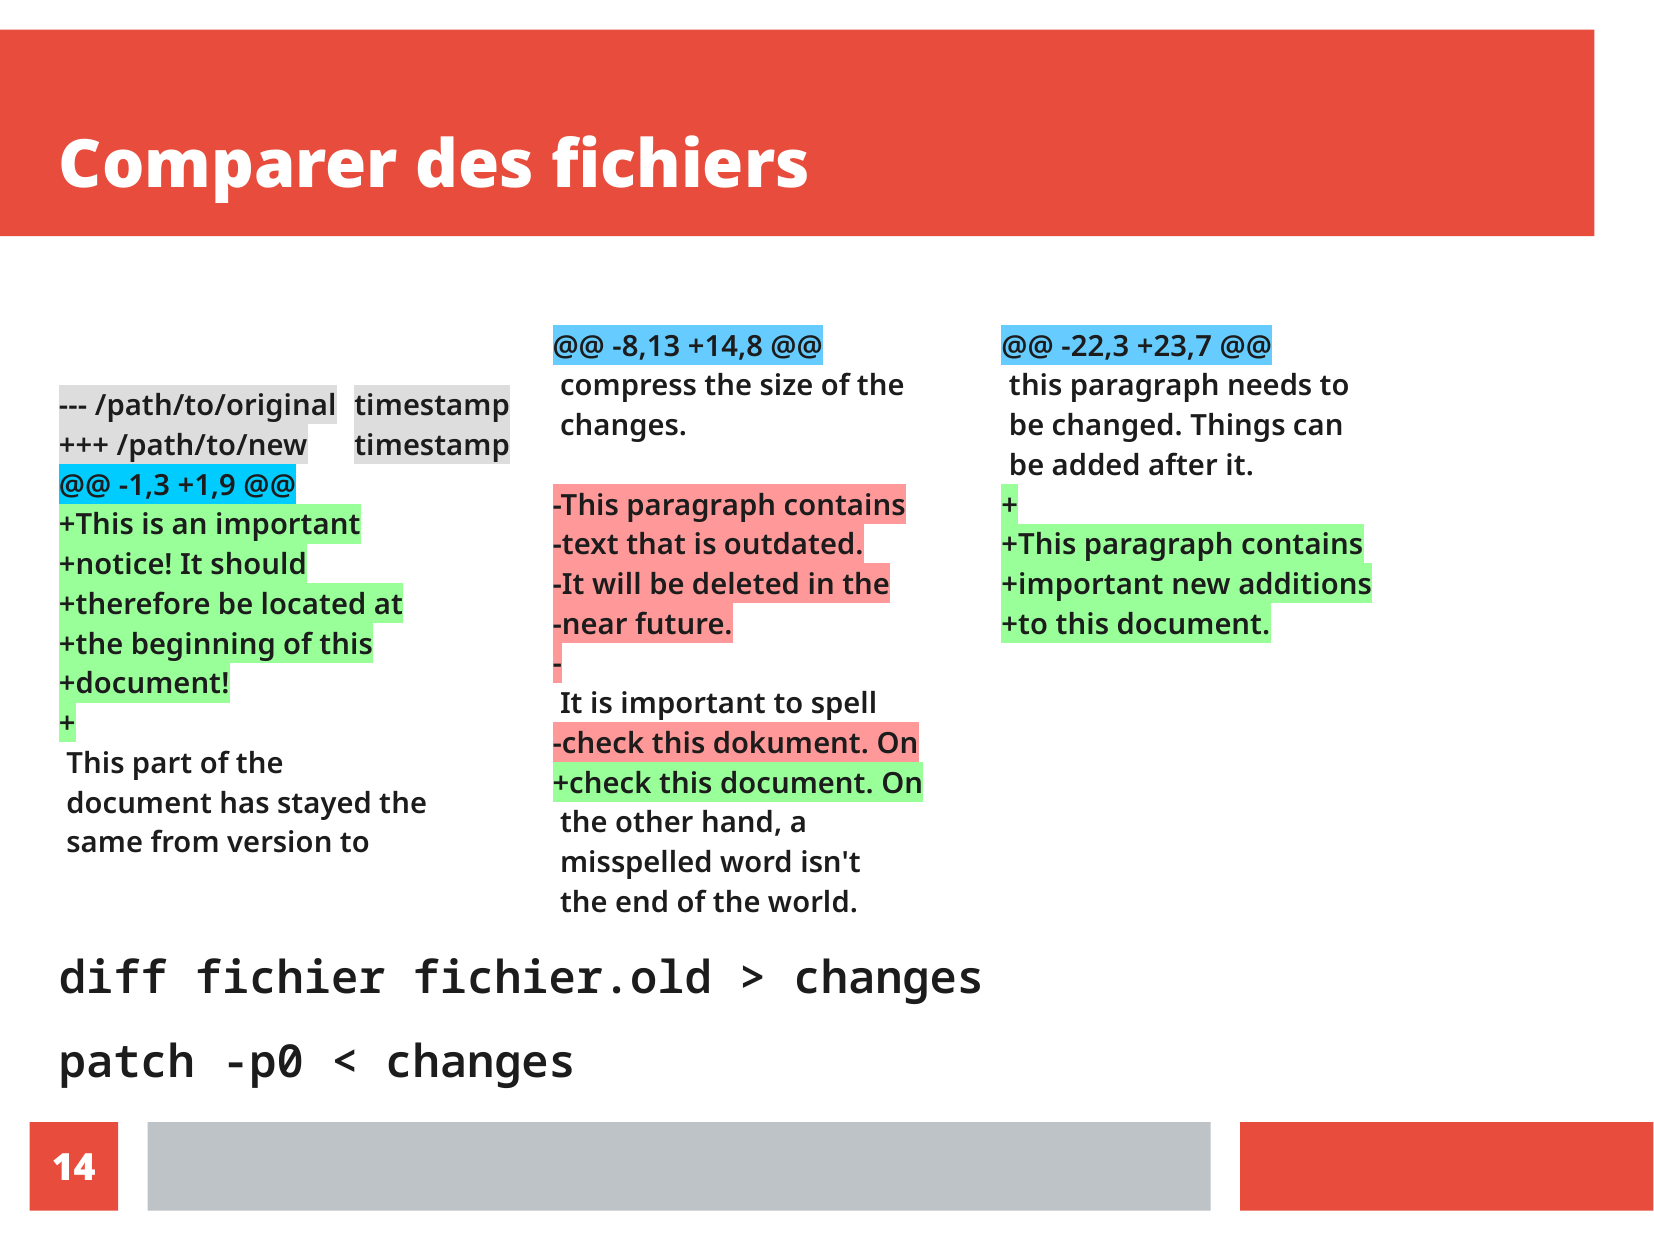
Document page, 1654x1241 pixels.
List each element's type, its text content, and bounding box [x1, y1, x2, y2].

list diff fichier fichier.old > changes patch -p0 < changes [59, 944, 1565, 1092]
list @@ -22,3 +23,7 @@ this paragraph needs to be changed. Things can be added after it. + +This paragraph contains +important new additions +to this document. [1001, 324, 1654, 934]
list --- /path/to/original timestamp +++ /path/to/new timestamp @@ -1,3 +1,9 @@ +This is an important +notice! It should +therefore be located at +the beginning of this +document! + This part of the document has stayed the same from version to [59, 324, 552, 922]
title Comparer des fichiers [59, 59, 1595, 207]
list @@ -8,13 +14,8 @@ compress the size of the changes. -This paragraph contains -text that is outdated. -It will be deleted in the -near future. - It is important to spell -check this dokument. On +check this document. On the other hand, a misspelled word isn't the end of the world. [552, 324, 1001, 934]
